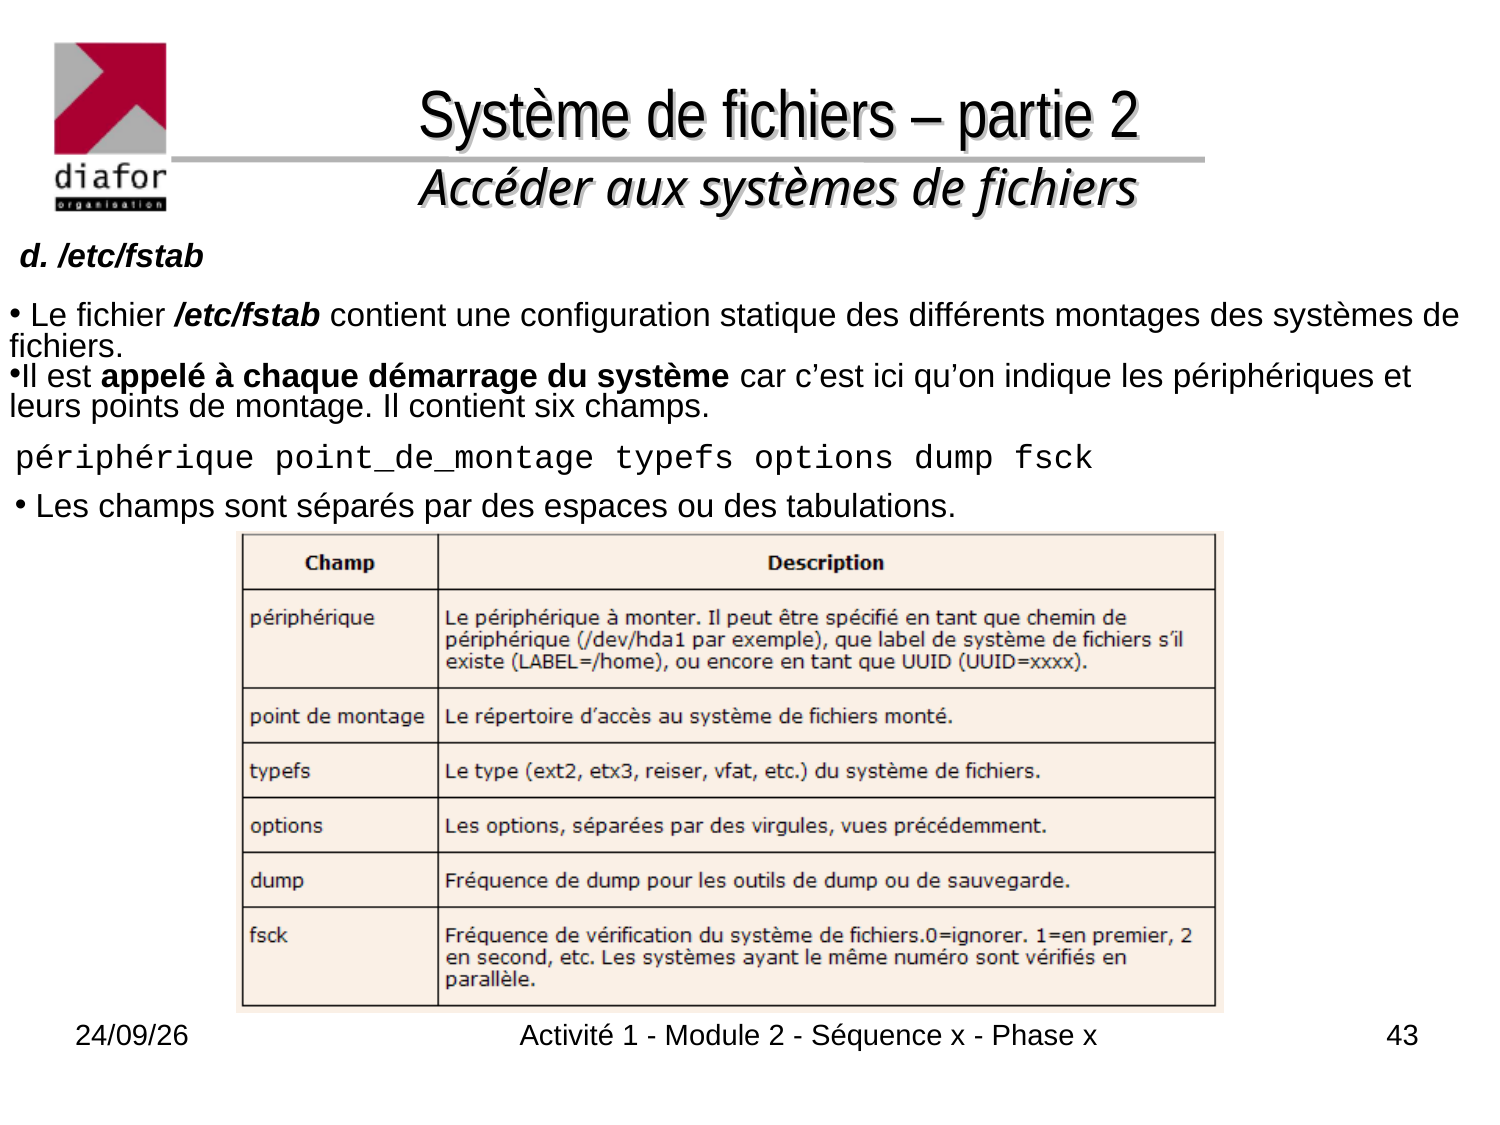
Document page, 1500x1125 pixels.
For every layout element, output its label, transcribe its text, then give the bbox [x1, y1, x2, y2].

picture [236, 531, 1224, 1013]
text_box Les champs sont séparés par des espaces ou des tabulations. [0, 486, 1500, 532]
text_box d. /etc/fstab [4, 236, 532, 282]
picture [53, 42, 168, 213]
text_box périphérique point_de_montage typefs options dump fsck [0, 437, 1500, 483]
text_box Le fichier /etc/fstab contient une configuration statique des différents montages des systèmes de fichiers. Il est appelé à chaque démarrage du système car c’est ici qu’on indique les périphériques et leurs points de montage. Il contient six champs. [0, 295, 1500, 432]
title Système de fichiers – partie 2 Accéder aux systèmes de fichiers [104, 45, 1455, 250]
